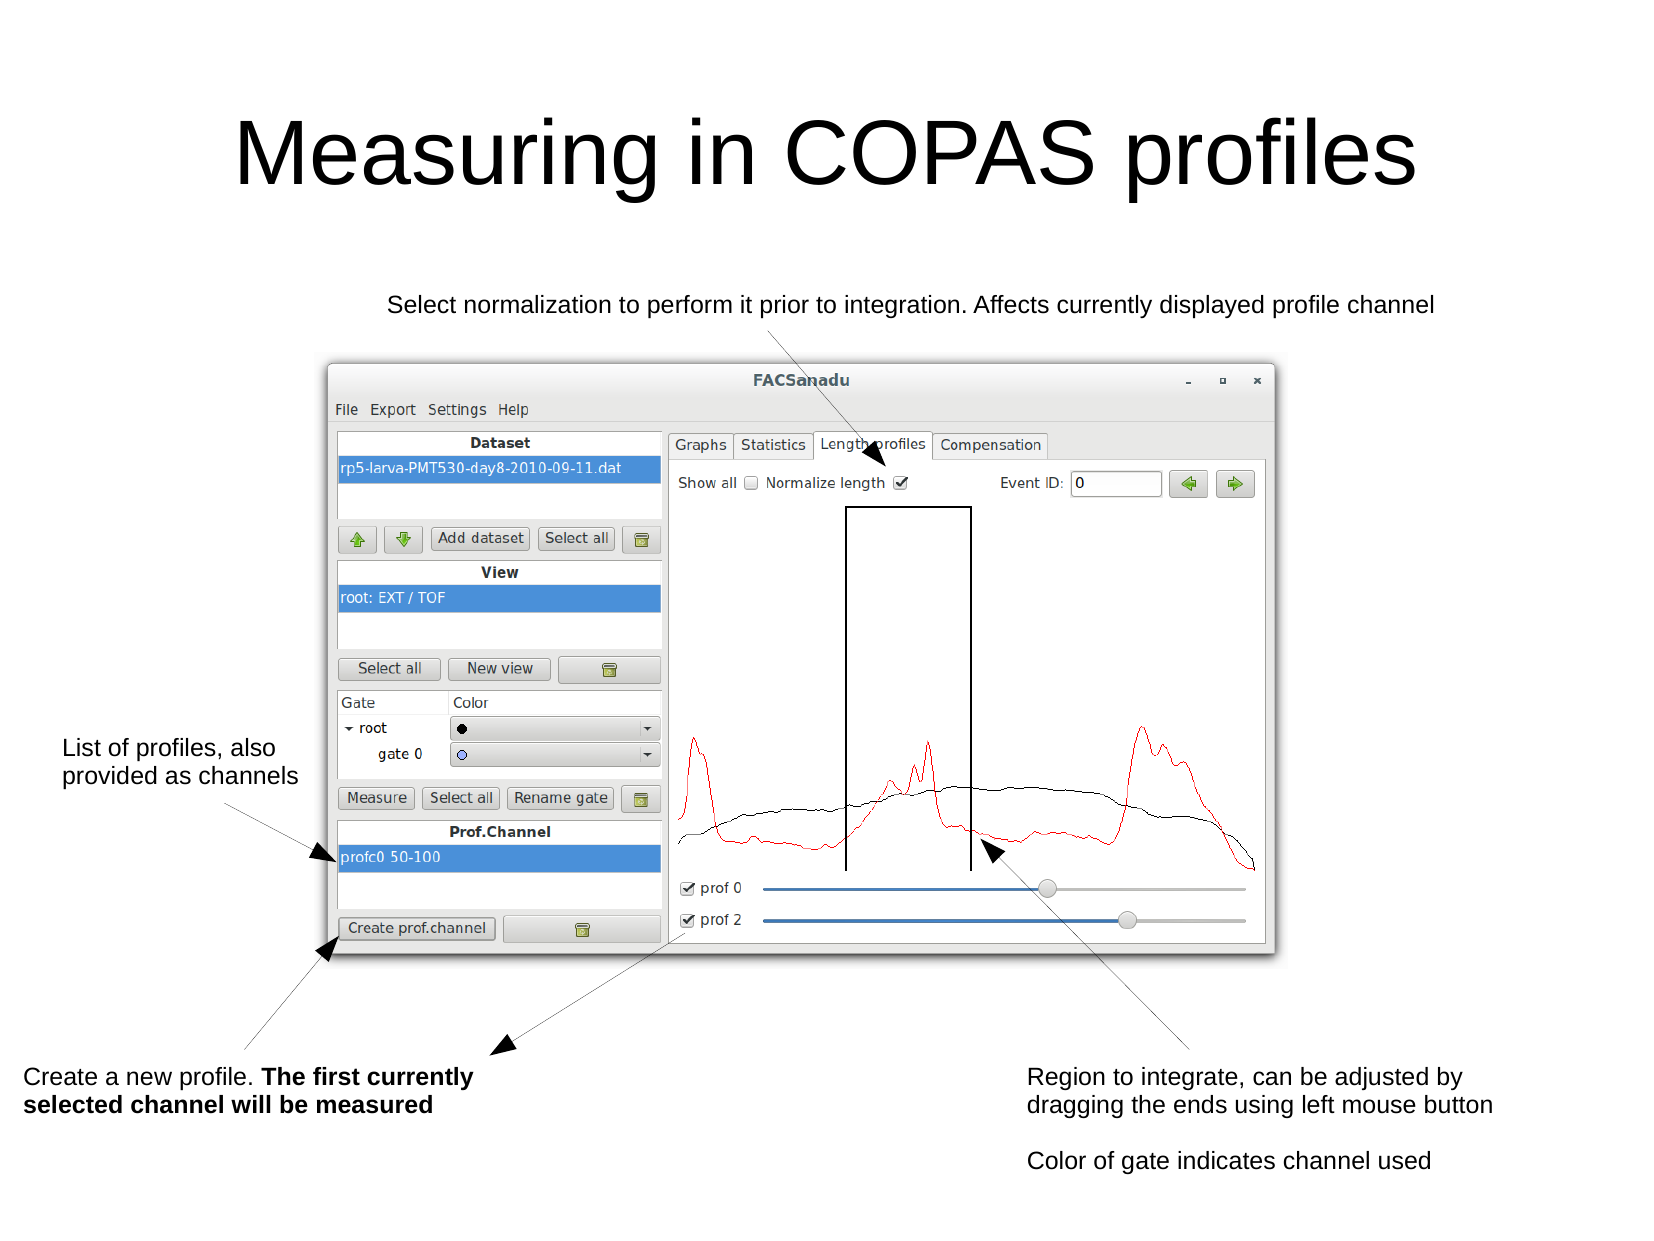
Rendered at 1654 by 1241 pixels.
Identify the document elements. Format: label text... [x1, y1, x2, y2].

picture [314, 352, 1288, 969]
text_box Region to integrate, can be adjusted by dragging the ends using left mouse button Color of gate indicates channel used [1012, 1055, 1510, 1183]
text_box Create a new profile. The first currently selected channel will be measured [8, 1055, 490, 1127]
text_box Select normalization to perform it prior to integration. Affects currently displayed profile channel [372, 283, 1460, 327]
text_box List of profiles, also provided as channels [47, 726, 315, 798]
title Measuring in COPAS profiles [82, 49, 1571, 257]
